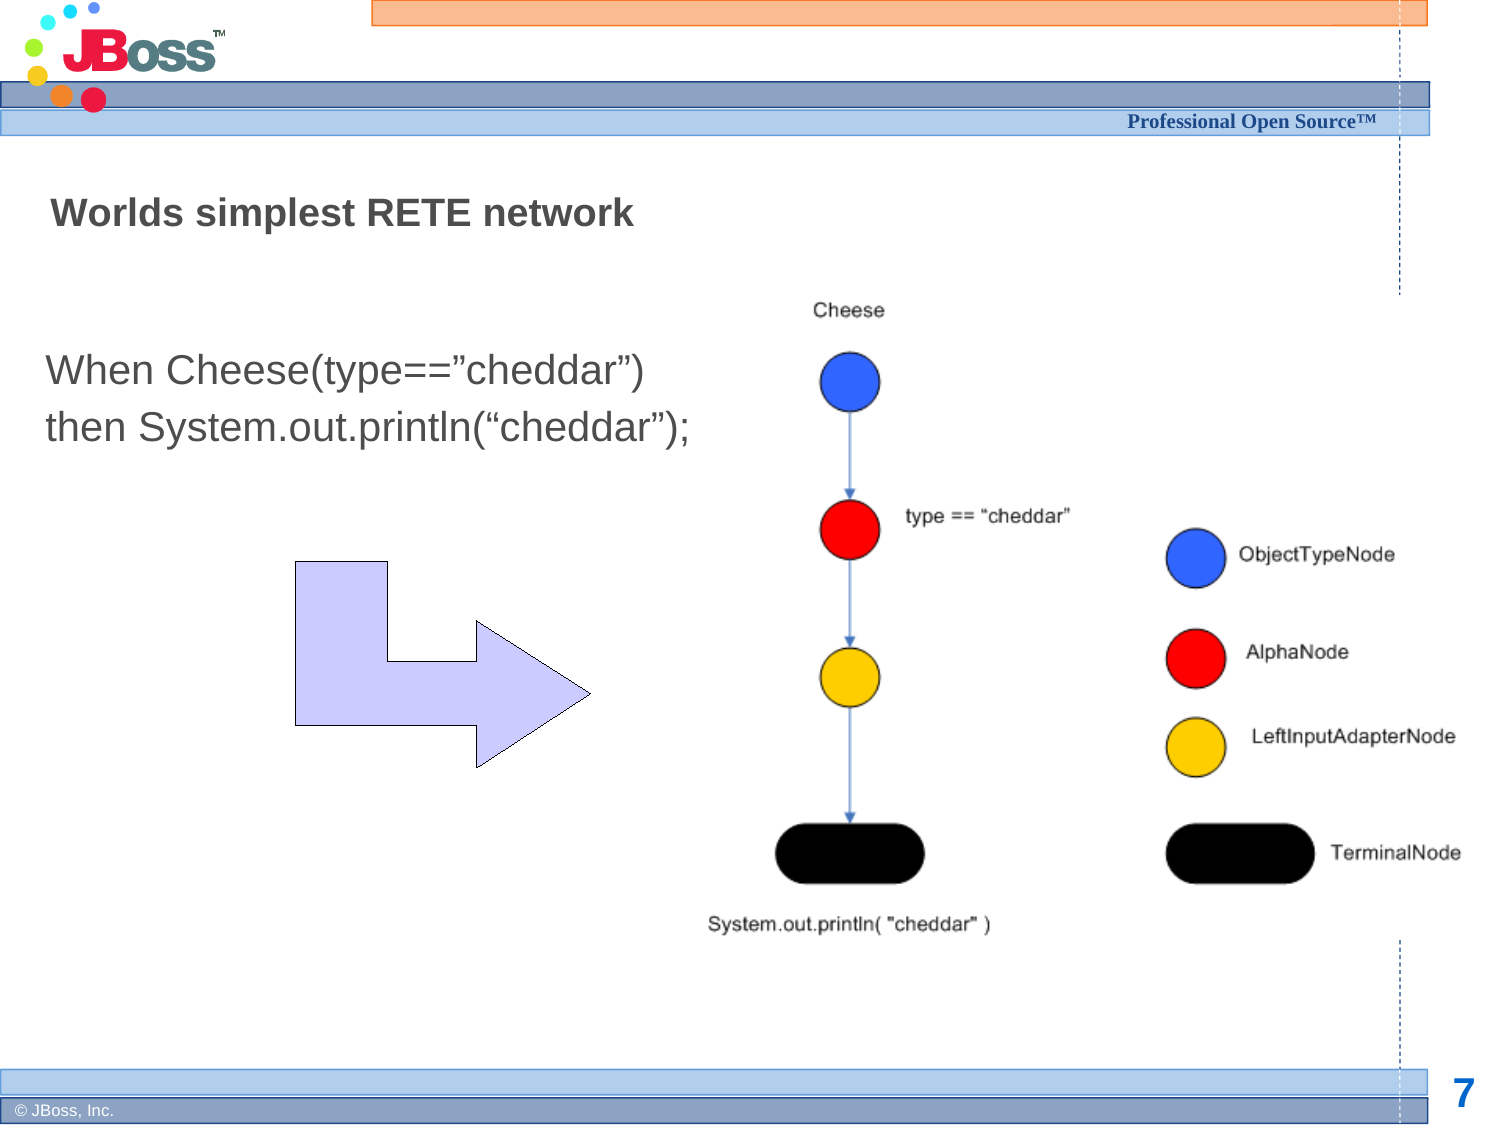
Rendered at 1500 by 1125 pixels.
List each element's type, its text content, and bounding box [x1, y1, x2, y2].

text_box [295, 561, 591, 768]
subtitle When Cheese(type==”cheddar”) then System.out.println(“cheddar”); [45, 295, 708, 502]
picture [708, 295, 1462, 937]
title Worlds simplest RETE network [50, 129, 1329, 295]
